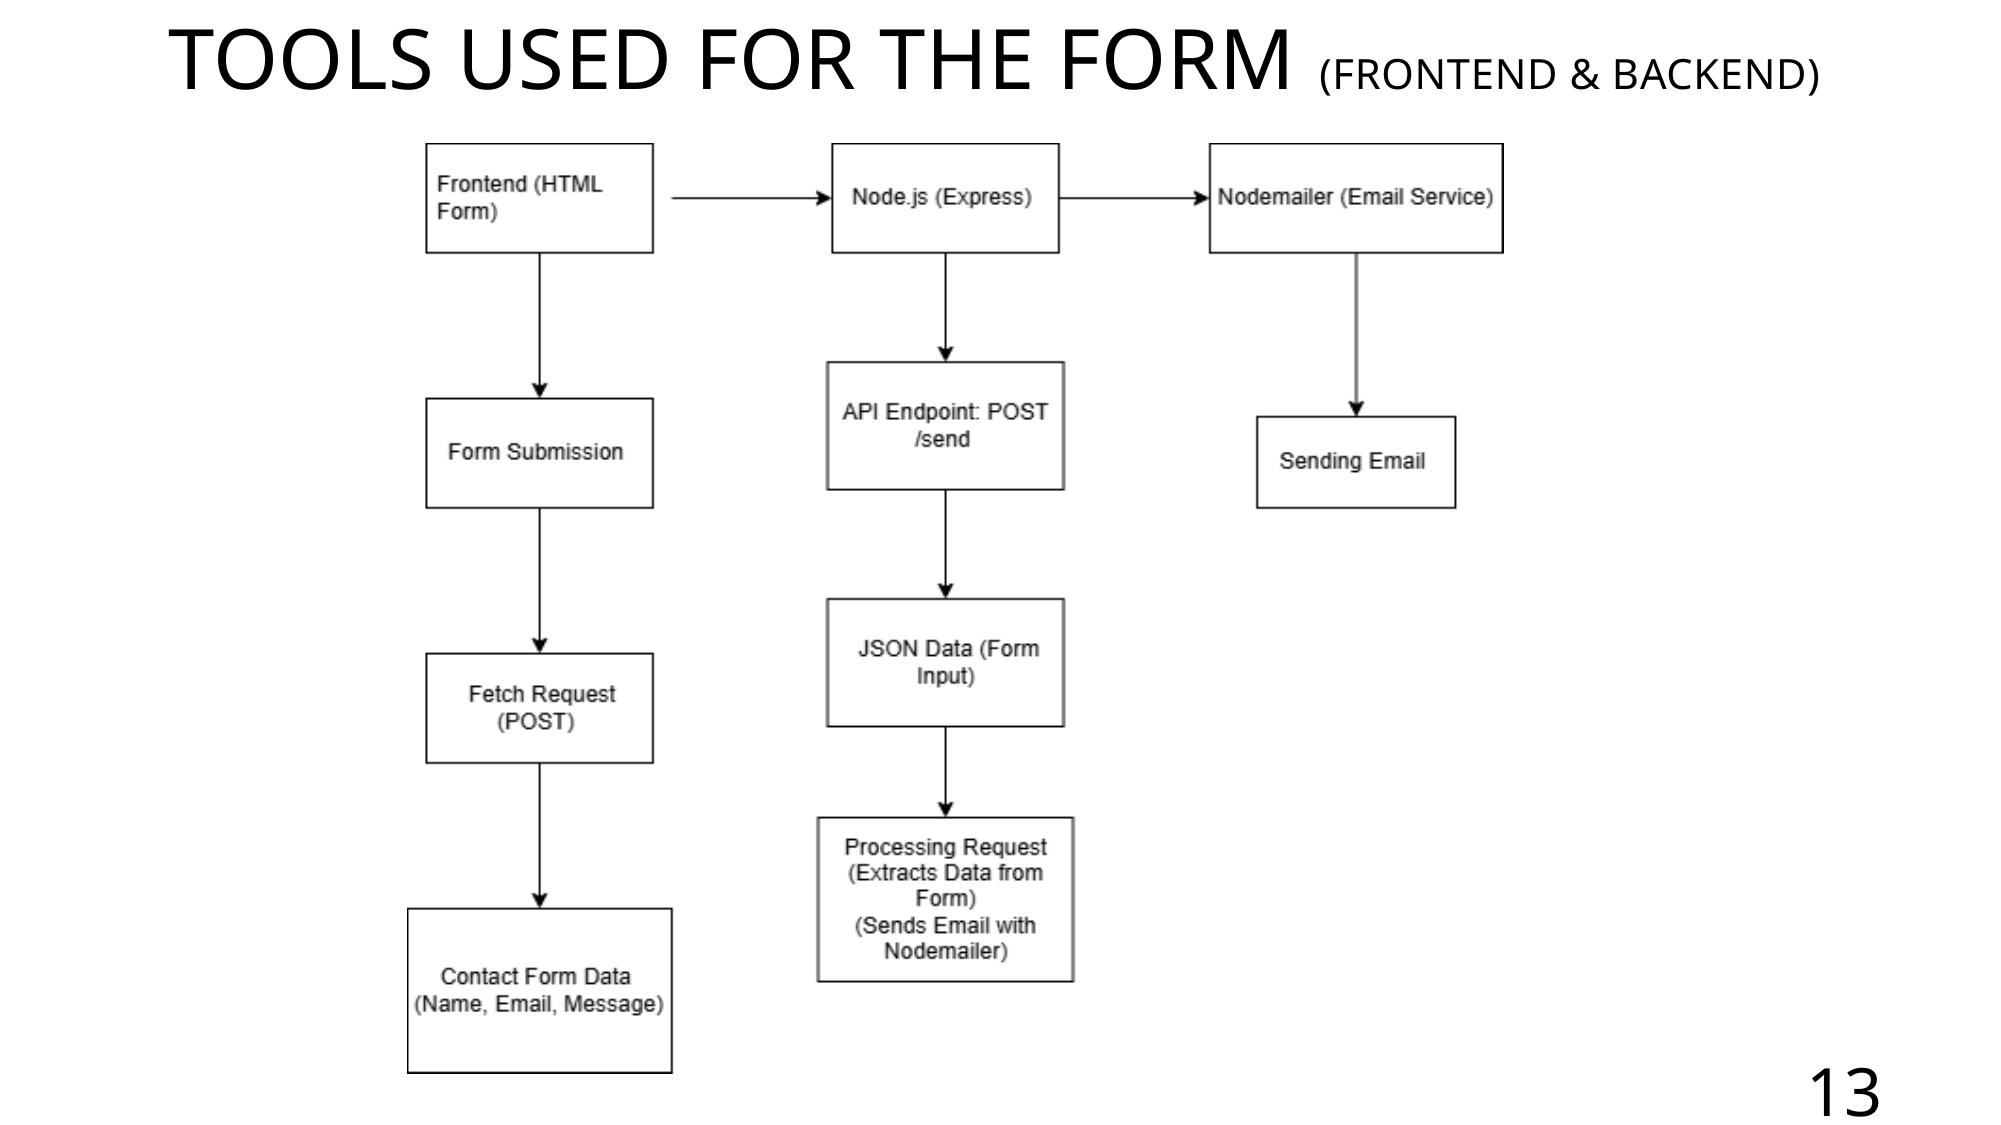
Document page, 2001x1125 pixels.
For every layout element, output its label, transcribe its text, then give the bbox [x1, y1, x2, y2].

picture [407, 143, 1504, 1074]
slide_number 23 [1791, 1042, 1902, 1103]
title TOOLS USED for the form (frontend & backend) [117, 0, 1872, 214]
